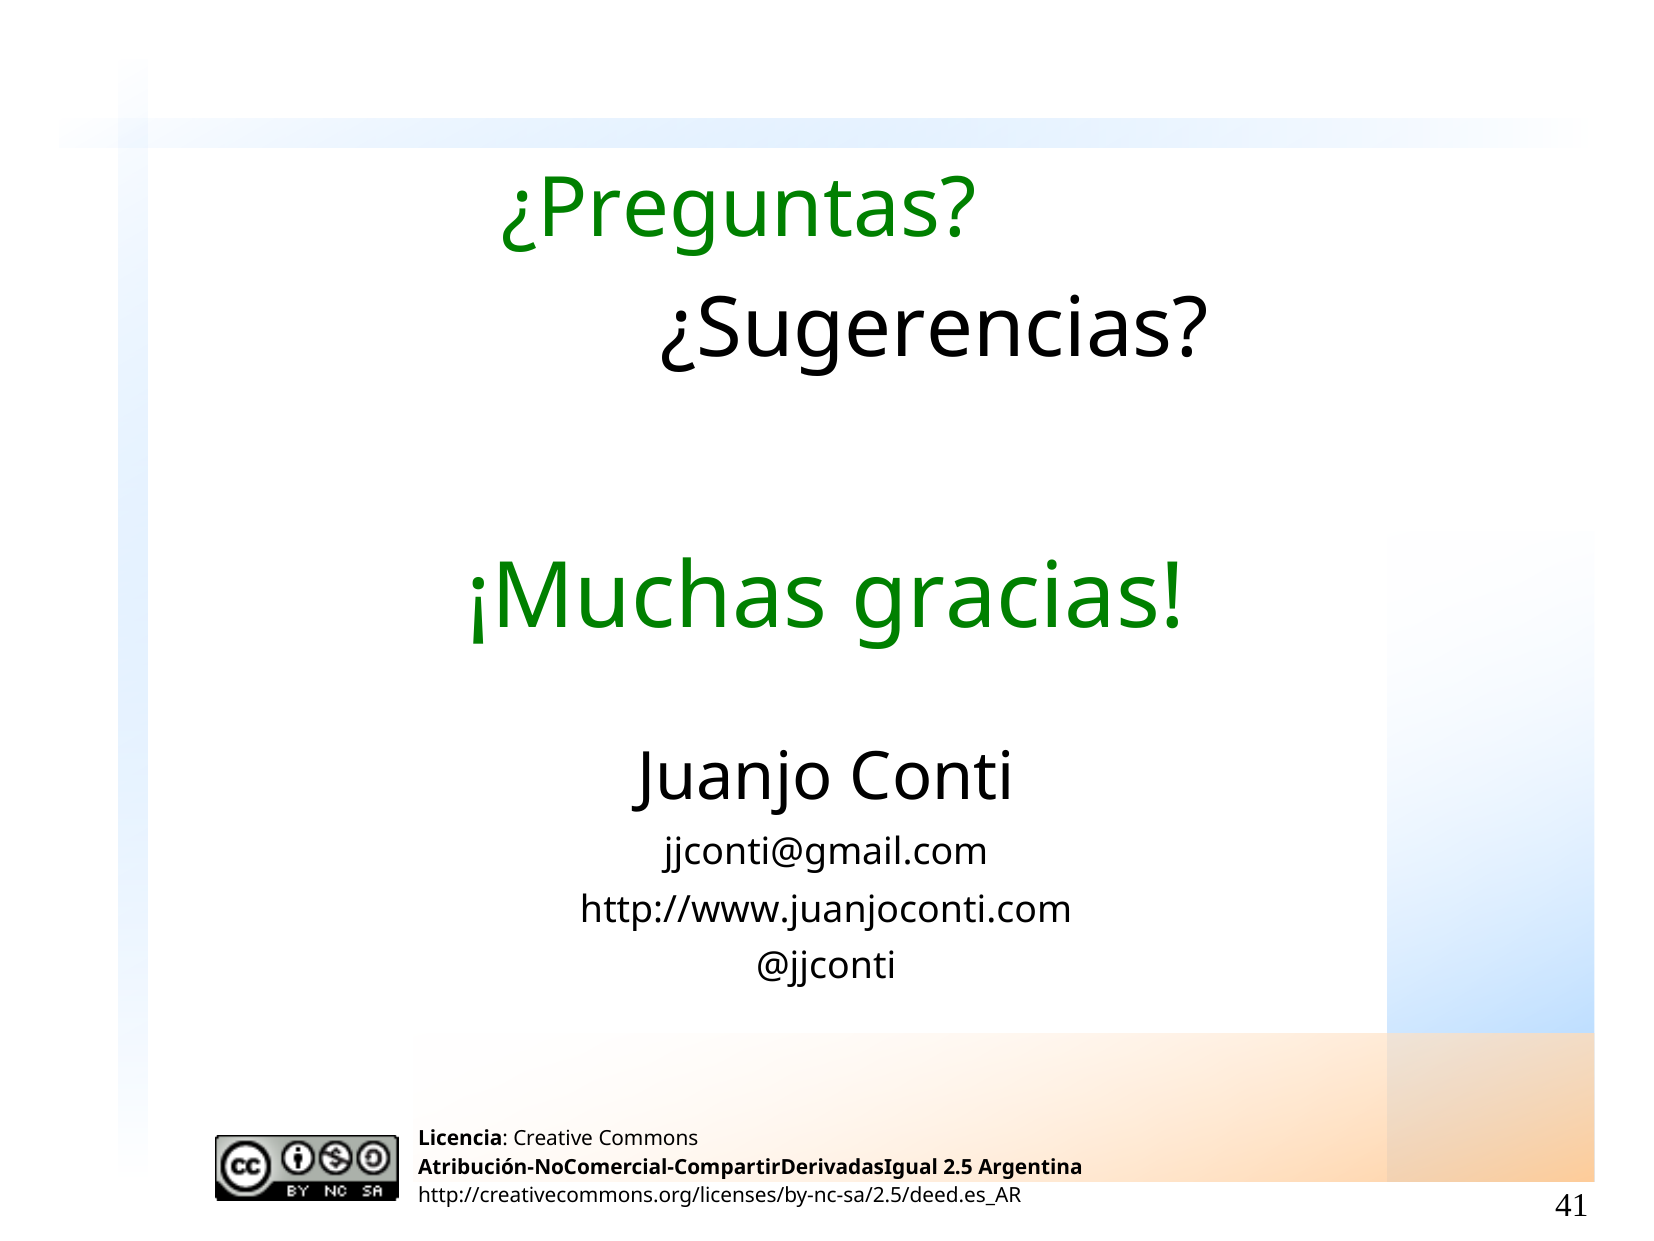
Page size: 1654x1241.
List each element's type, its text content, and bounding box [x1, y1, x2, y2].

text_box ¿Preguntas? ¿Sugerencias? ¡Muchas gracias! Juanjo Conti jjconti@gmail.com http://www.juanjoconti.com @jjconti [442, 147, 1447, 997]
text_box Licencia: Creative Commons Atribución-NoComercial-CompartirDerivadasIgual 2.5 Argentina http://creativecommons.org/licenses/by-nc-sa/2.5/deed.es_AR [418, 1122, 1270, 1211]
picture [215, 1135, 399, 1201]
